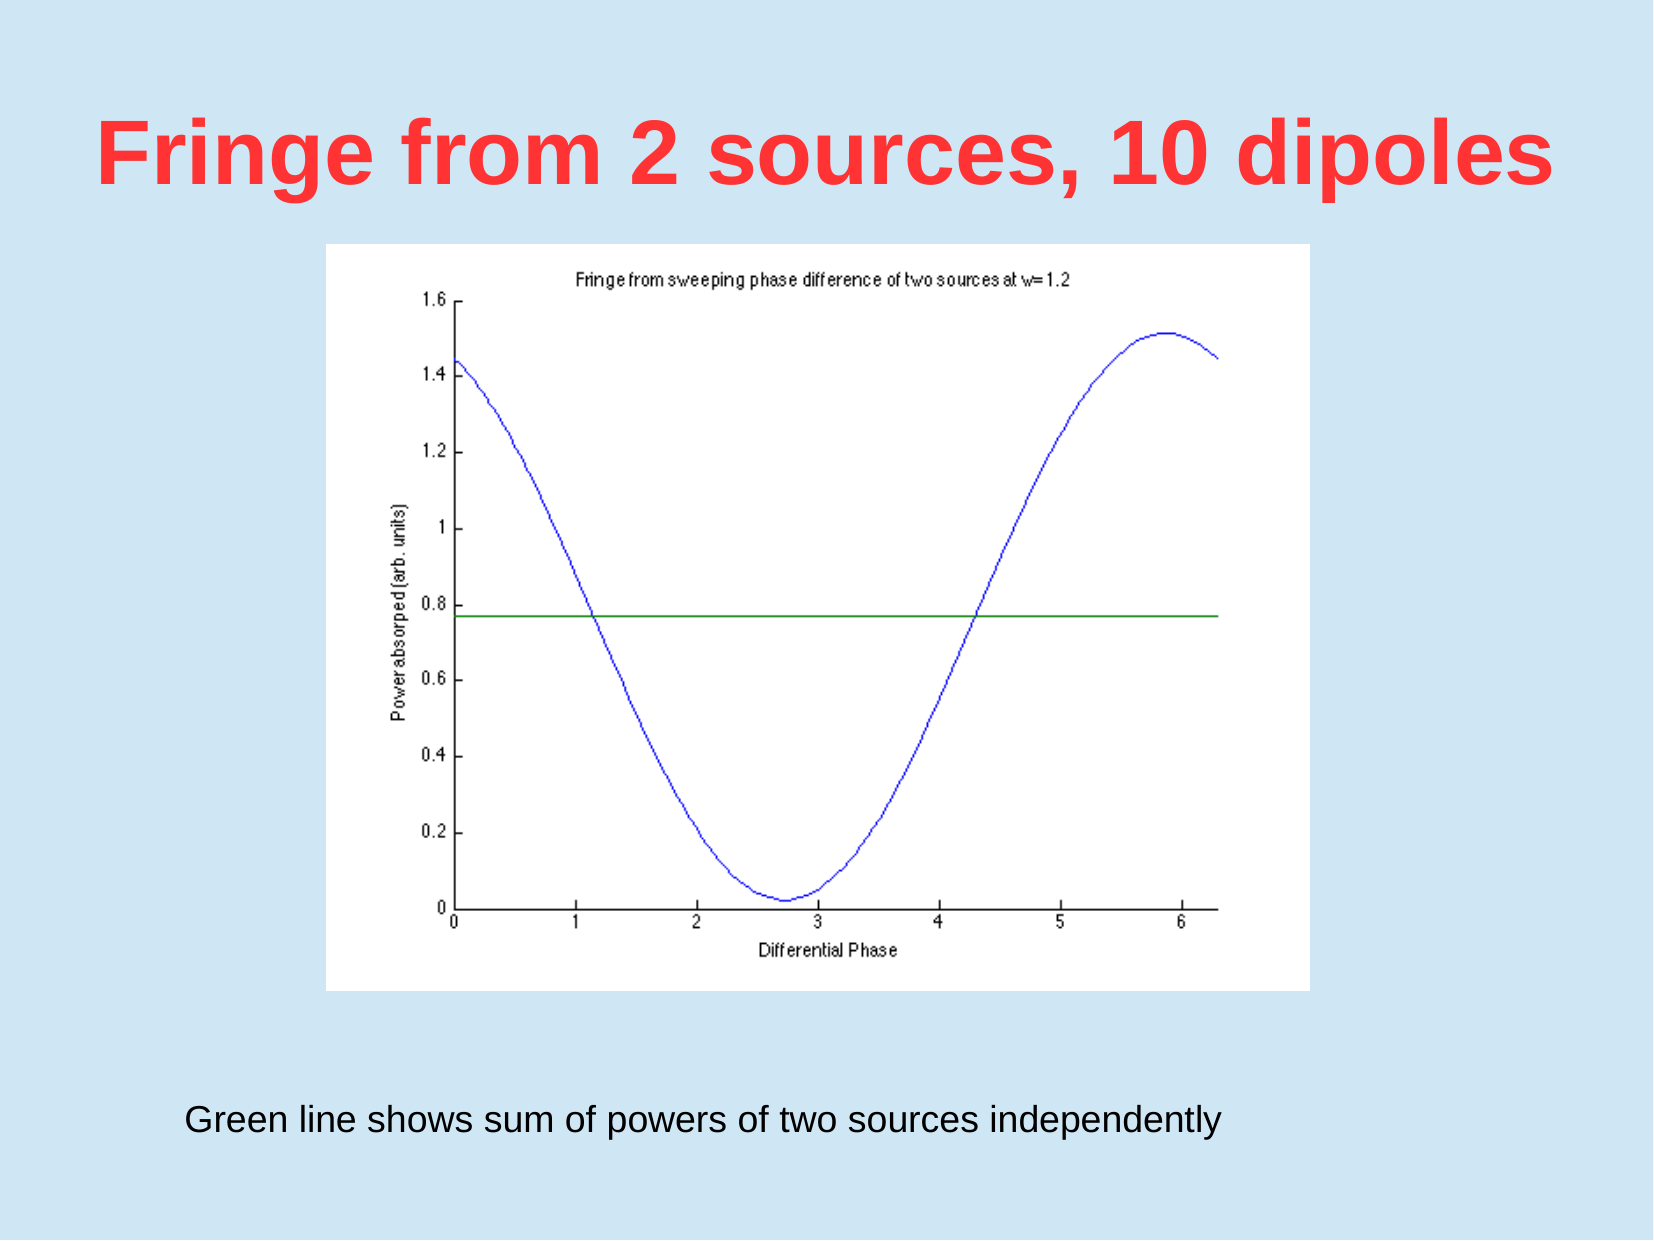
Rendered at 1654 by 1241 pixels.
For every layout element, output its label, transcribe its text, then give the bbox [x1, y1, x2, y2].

picture [326, 244, 1310, 991]
text_box Green line shows sum of powers of two sources independently [169, 1091, 1240, 1149]
title Fringe from 2 sources, 10 dipoles [82, 49, 1571, 257]
